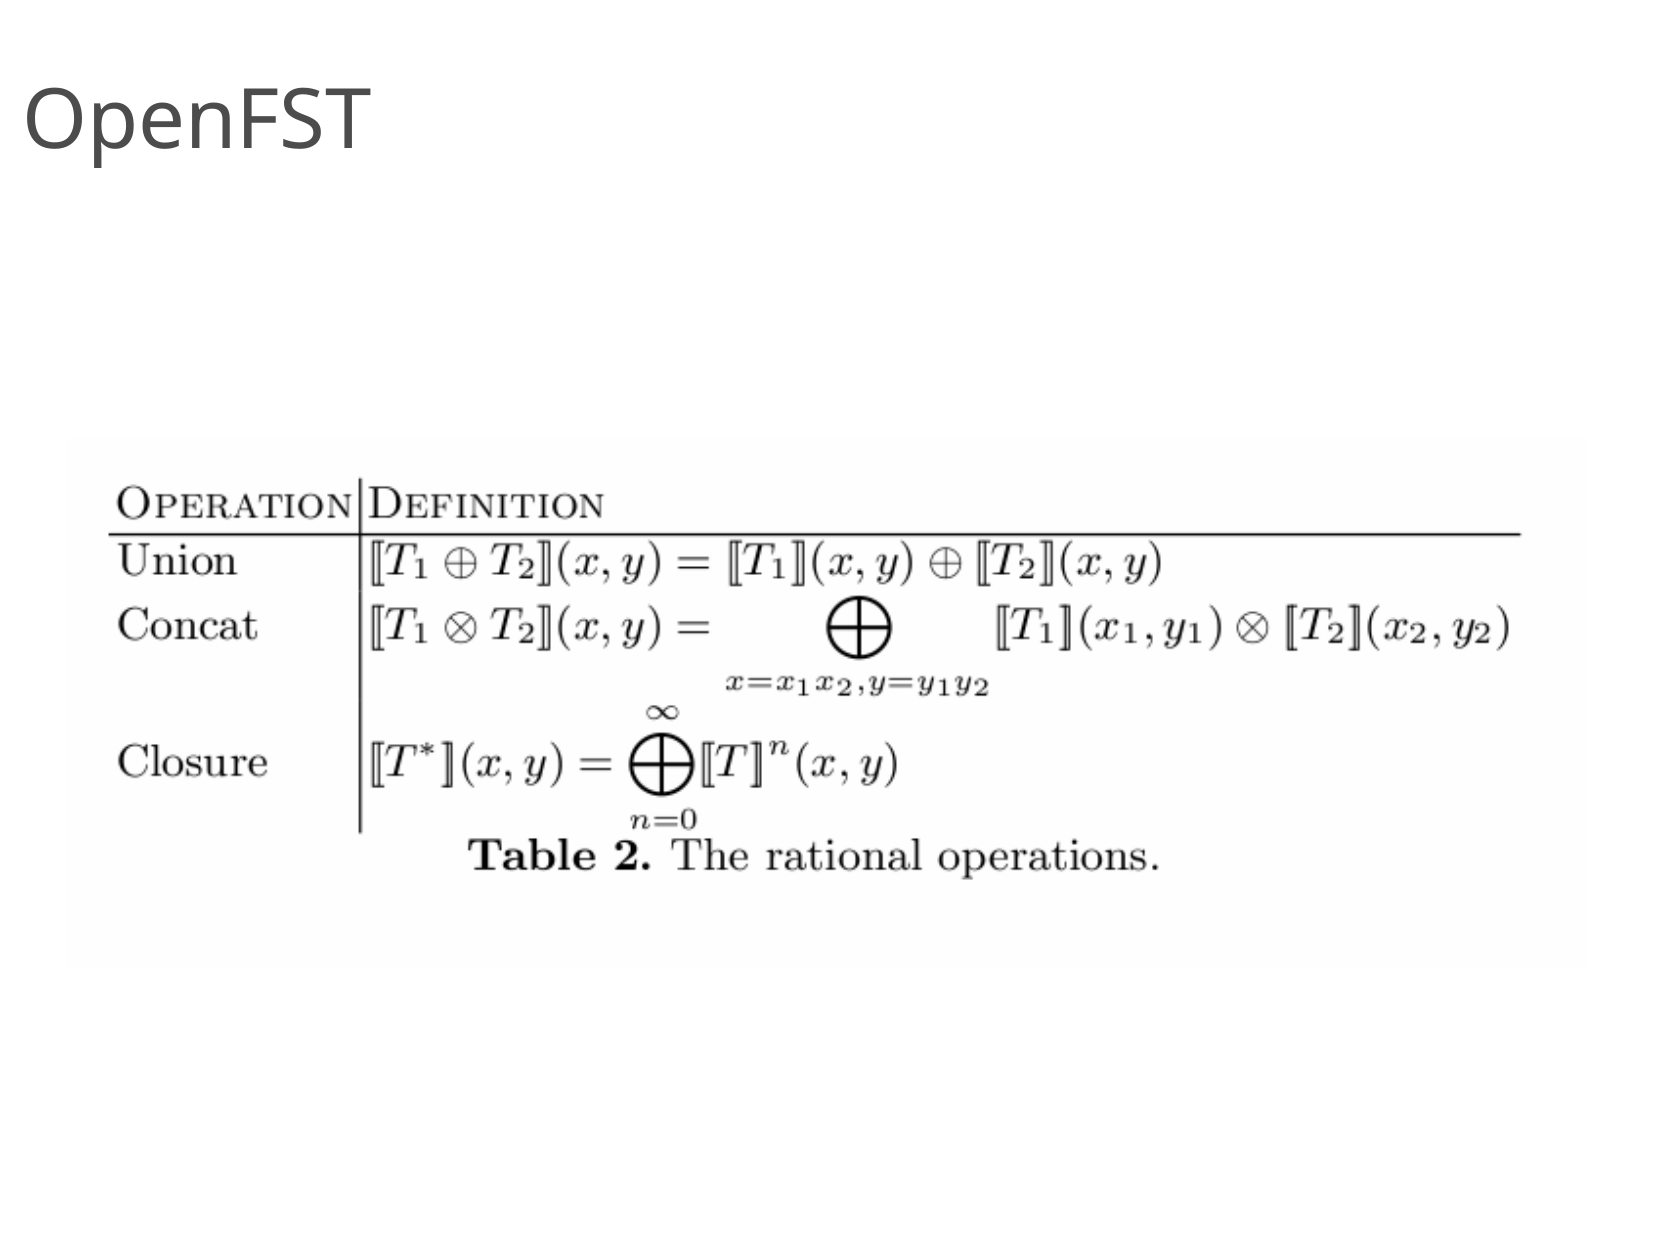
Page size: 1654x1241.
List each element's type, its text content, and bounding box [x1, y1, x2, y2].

picture [66, 438, 1587, 968]
title OpenFST [22, 19, 1654, 213]
